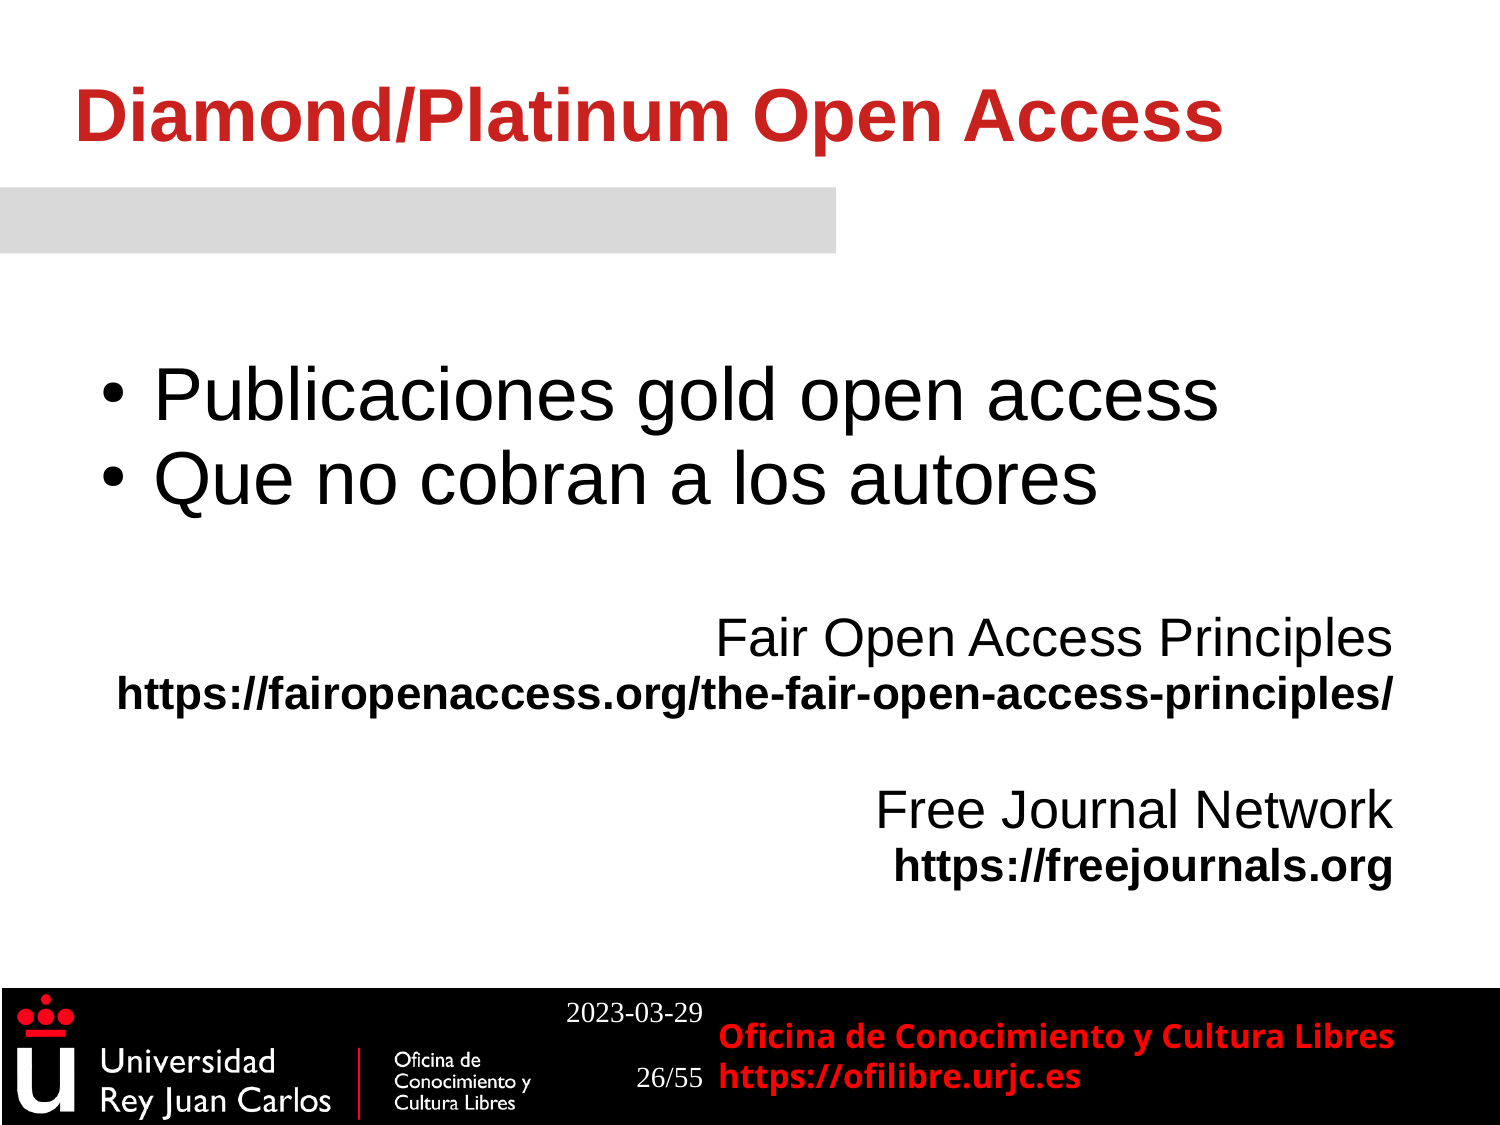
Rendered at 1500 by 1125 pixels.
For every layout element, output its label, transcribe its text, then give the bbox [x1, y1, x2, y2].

picture [17, 994, 531, 1120]
text_box Publicaciones gold open access Que no cobran a los autores [67, 345, 1471, 528]
text_box Diamond/Platinum Open Access [60, 66, 1351, 249]
title [75, 7, 1425, 196]
text_box Fair Open Access Principles https://fairopenaccess.org/the-fair-open-access-principles/ Free Journal Network https://freejournals.org [75, 600, 1410, 951]
